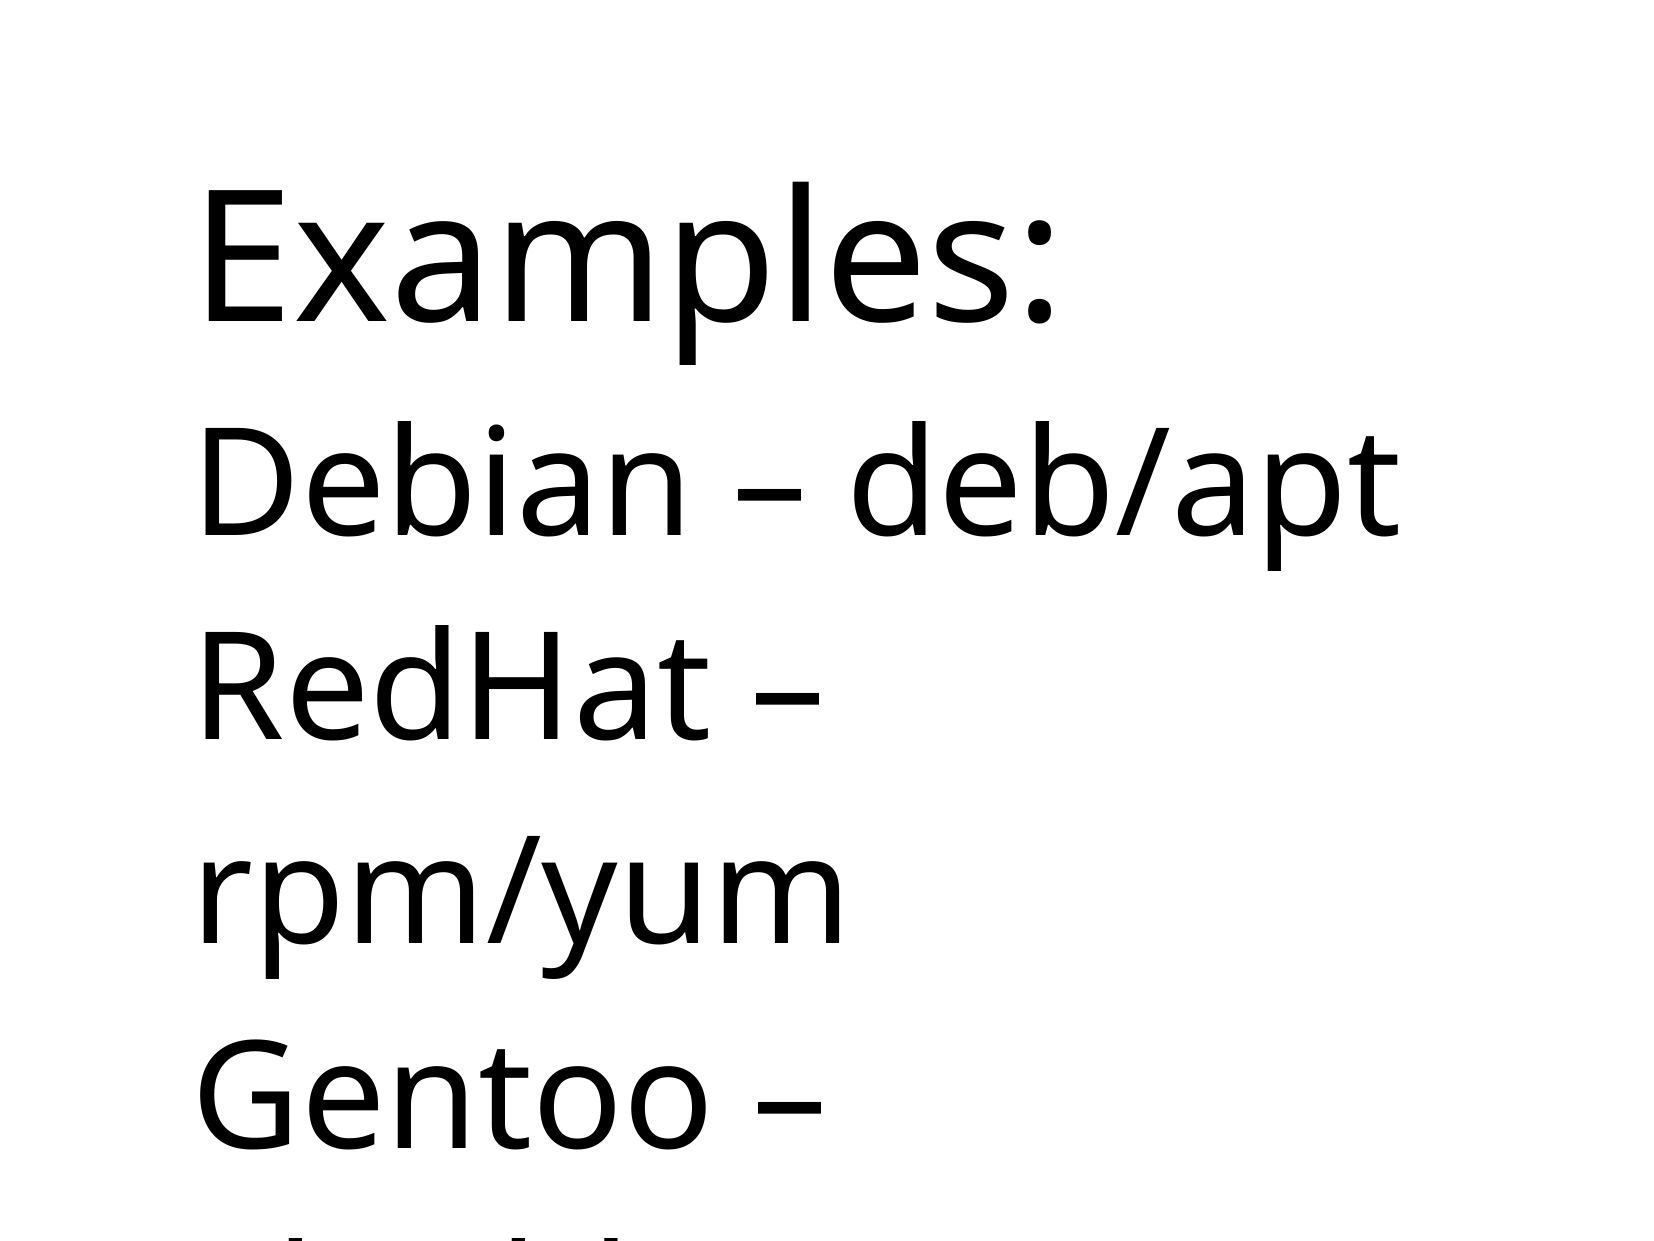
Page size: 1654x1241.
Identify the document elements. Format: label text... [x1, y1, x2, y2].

text_box Examples: Debian – deb/apt RedHat – rpm/yum Gentoo – ebuild/emerge [177, 118, 1459, 1123]
